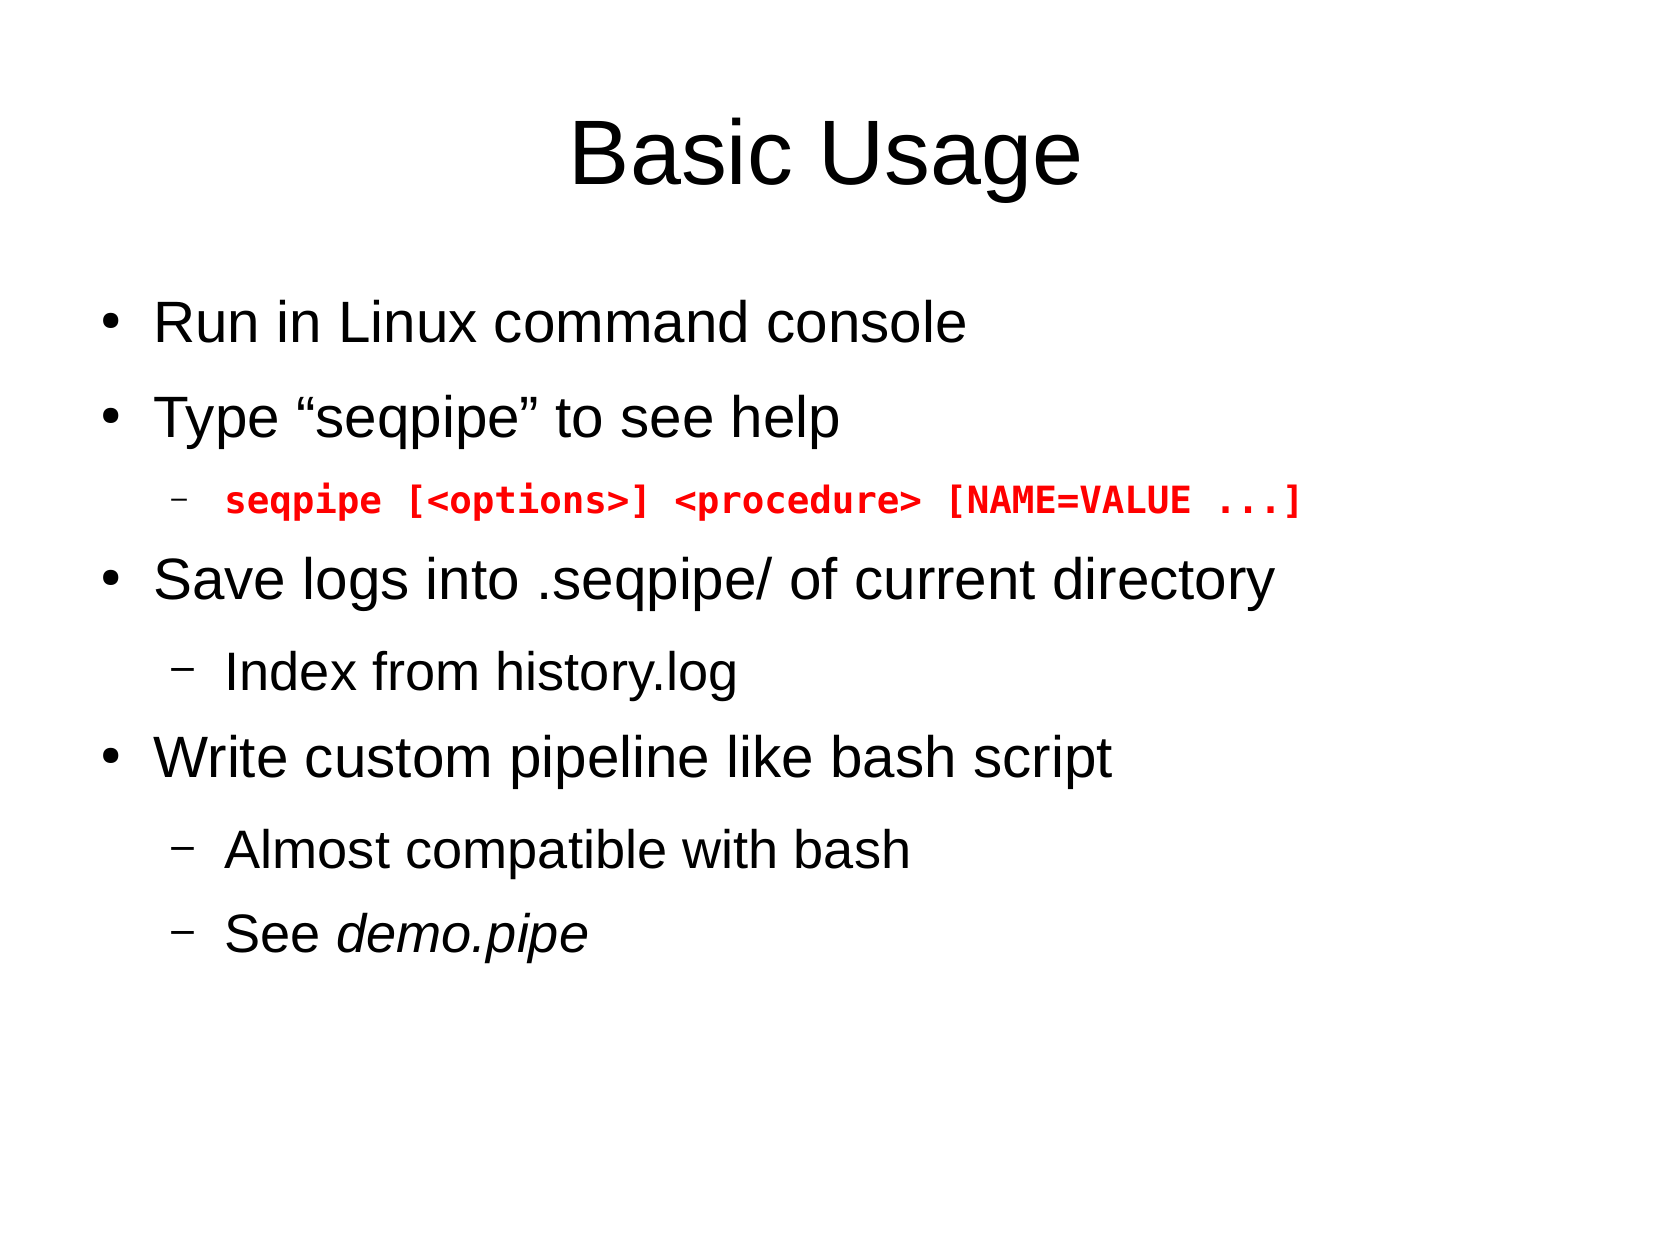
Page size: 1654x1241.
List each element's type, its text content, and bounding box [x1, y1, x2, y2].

list Run in Linux command console Type “seqpipe” to see help seqpipe [<options>] <procedure> [NAME=VALUE ...] Save logs into .seqpipe/ of current directory Index from history.log Write custom pipeline like bash script Almost compatible with bash See demo.pipe [82, 290, 1538, 1010]
title Basic Usage [82, 49, 1571, 257]
